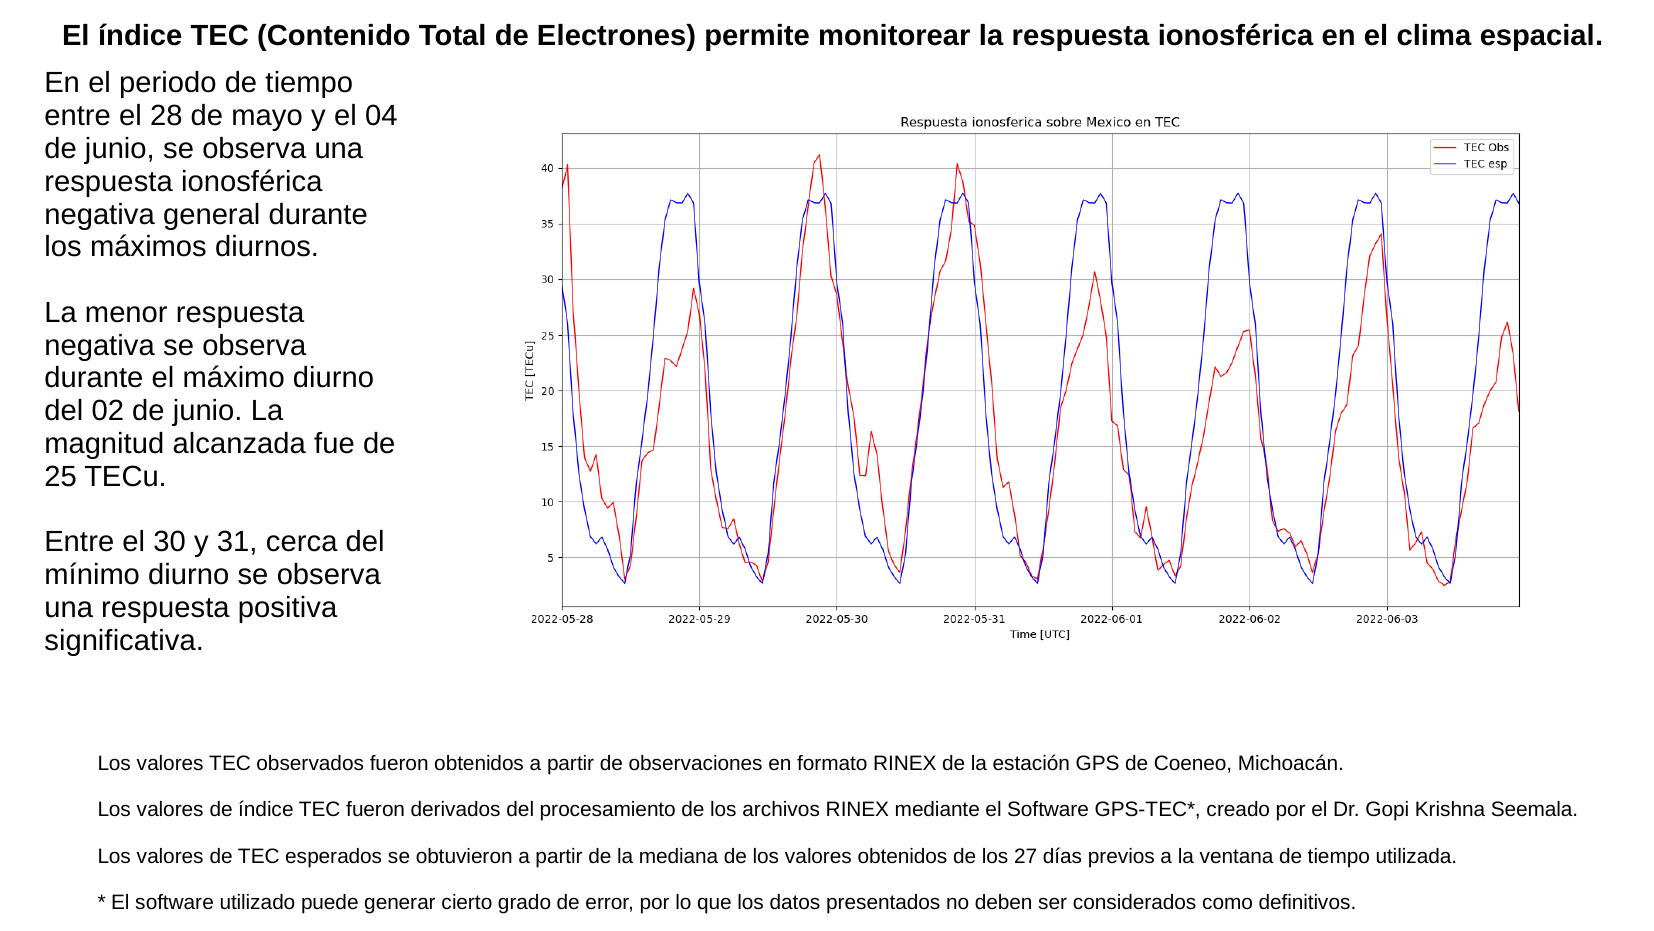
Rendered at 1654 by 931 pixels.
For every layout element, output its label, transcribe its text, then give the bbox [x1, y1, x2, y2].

picture [407, 59, 1642, 674]
text_box El índice TEC (Contenido Total de Electrones) permite monitorear la respuesta ionosférica en el clima espacial. [47, 11, 1654, 158]
text_box Los valores TEC observados fueron obtenidos a partir de observaciones en formato RINEX de la estación GPS de Coeneo, Michoacán. Los valores de índice TEC fueron derivados del procesamiento de los archivos RINEX mediante el Software GPS-TEC*, creado por el Dr. Gopi Krishna Seemala. Los valores de TEC esperados se obtuvieron a partir de la mediana de los valores obtenidos de los 27 días previos a la ventana de tiempo utilizada. * El software utilizado puede generar cierto grado de error, por lo que los datos presentados no deben ser considerados como definitivos. [82, 744, 1654, 931]
text_box En el periodo de tiempo entre el 28 de mayo y el 04 de junio, se observa una respuesta ionosférica negativa general durante los máximos diurnos. La menor respuesta negativa se observa durante el máximo diurno del 02 de junio. La magnitud alcanzada fue de 25 TECu. Entre el 30 y 31, cerca del mínimo diurno se observa una respuesta positiva significativa. [29, 59, 418, 796]
